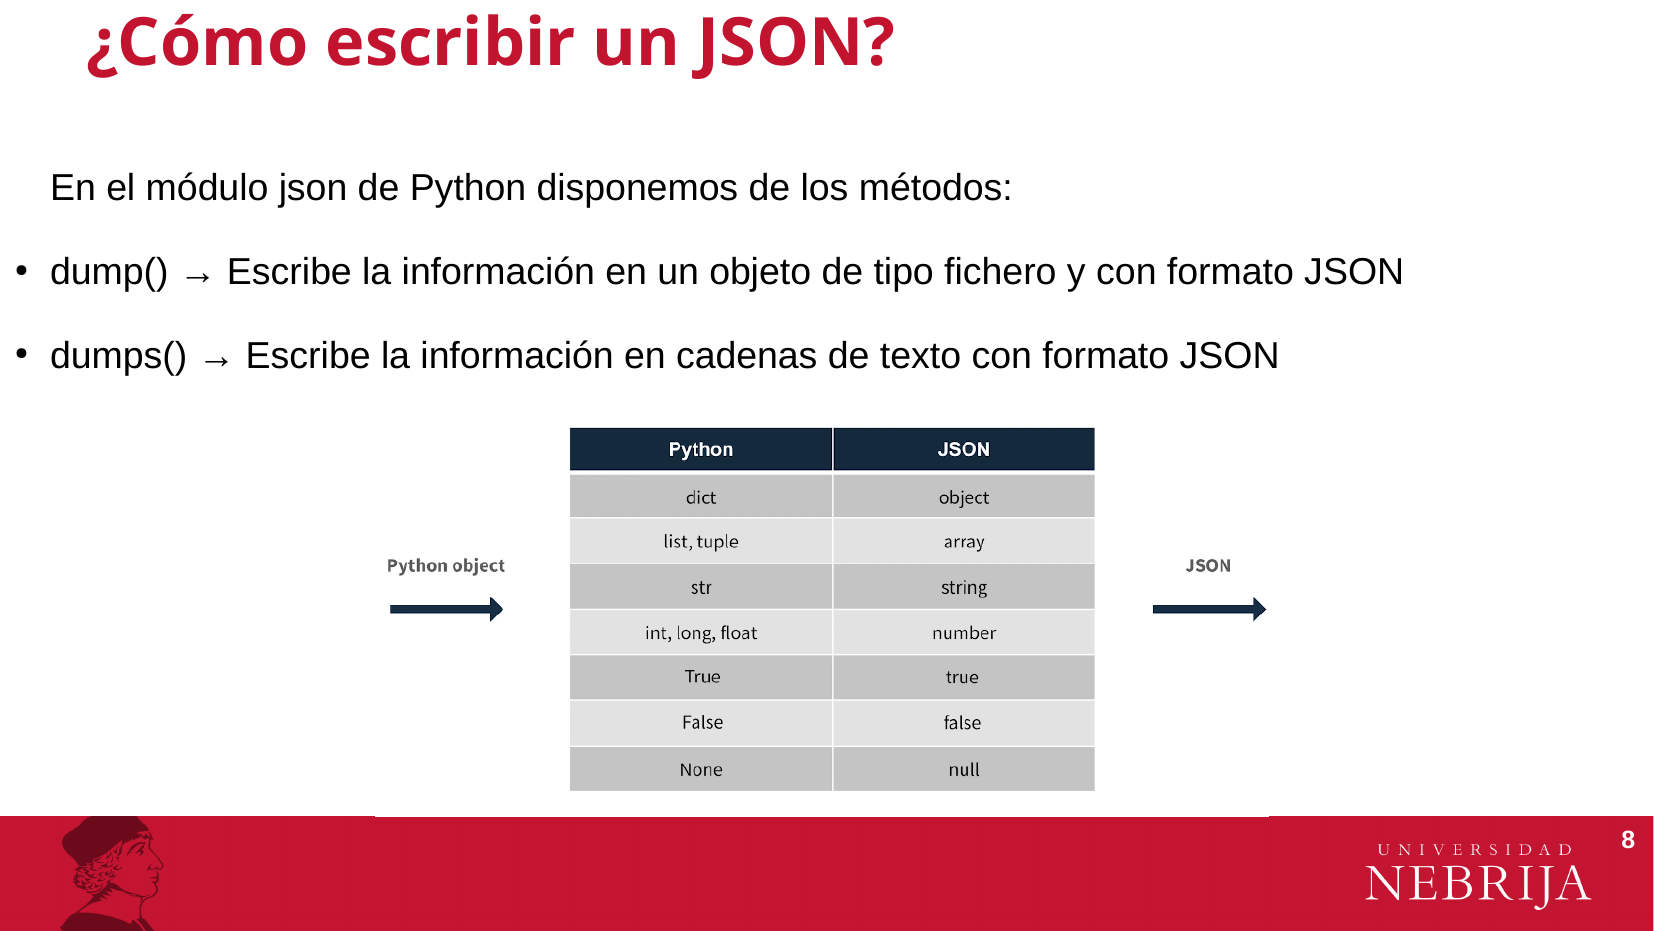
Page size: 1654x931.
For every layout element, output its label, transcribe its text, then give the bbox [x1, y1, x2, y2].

text_box ¿Cómo escribir un JSON? [0, 0, 1650, 87]
text_box En el módulo json de Python disponemos de los métodos: dump() → Escribe la información en un objeto de tipo fichero y con formato JSON dumps() → Escribe la información en cadenas de texto con formato JSON [0, 112, 1654, 788]
picture [0, 412, 1654, 931]
